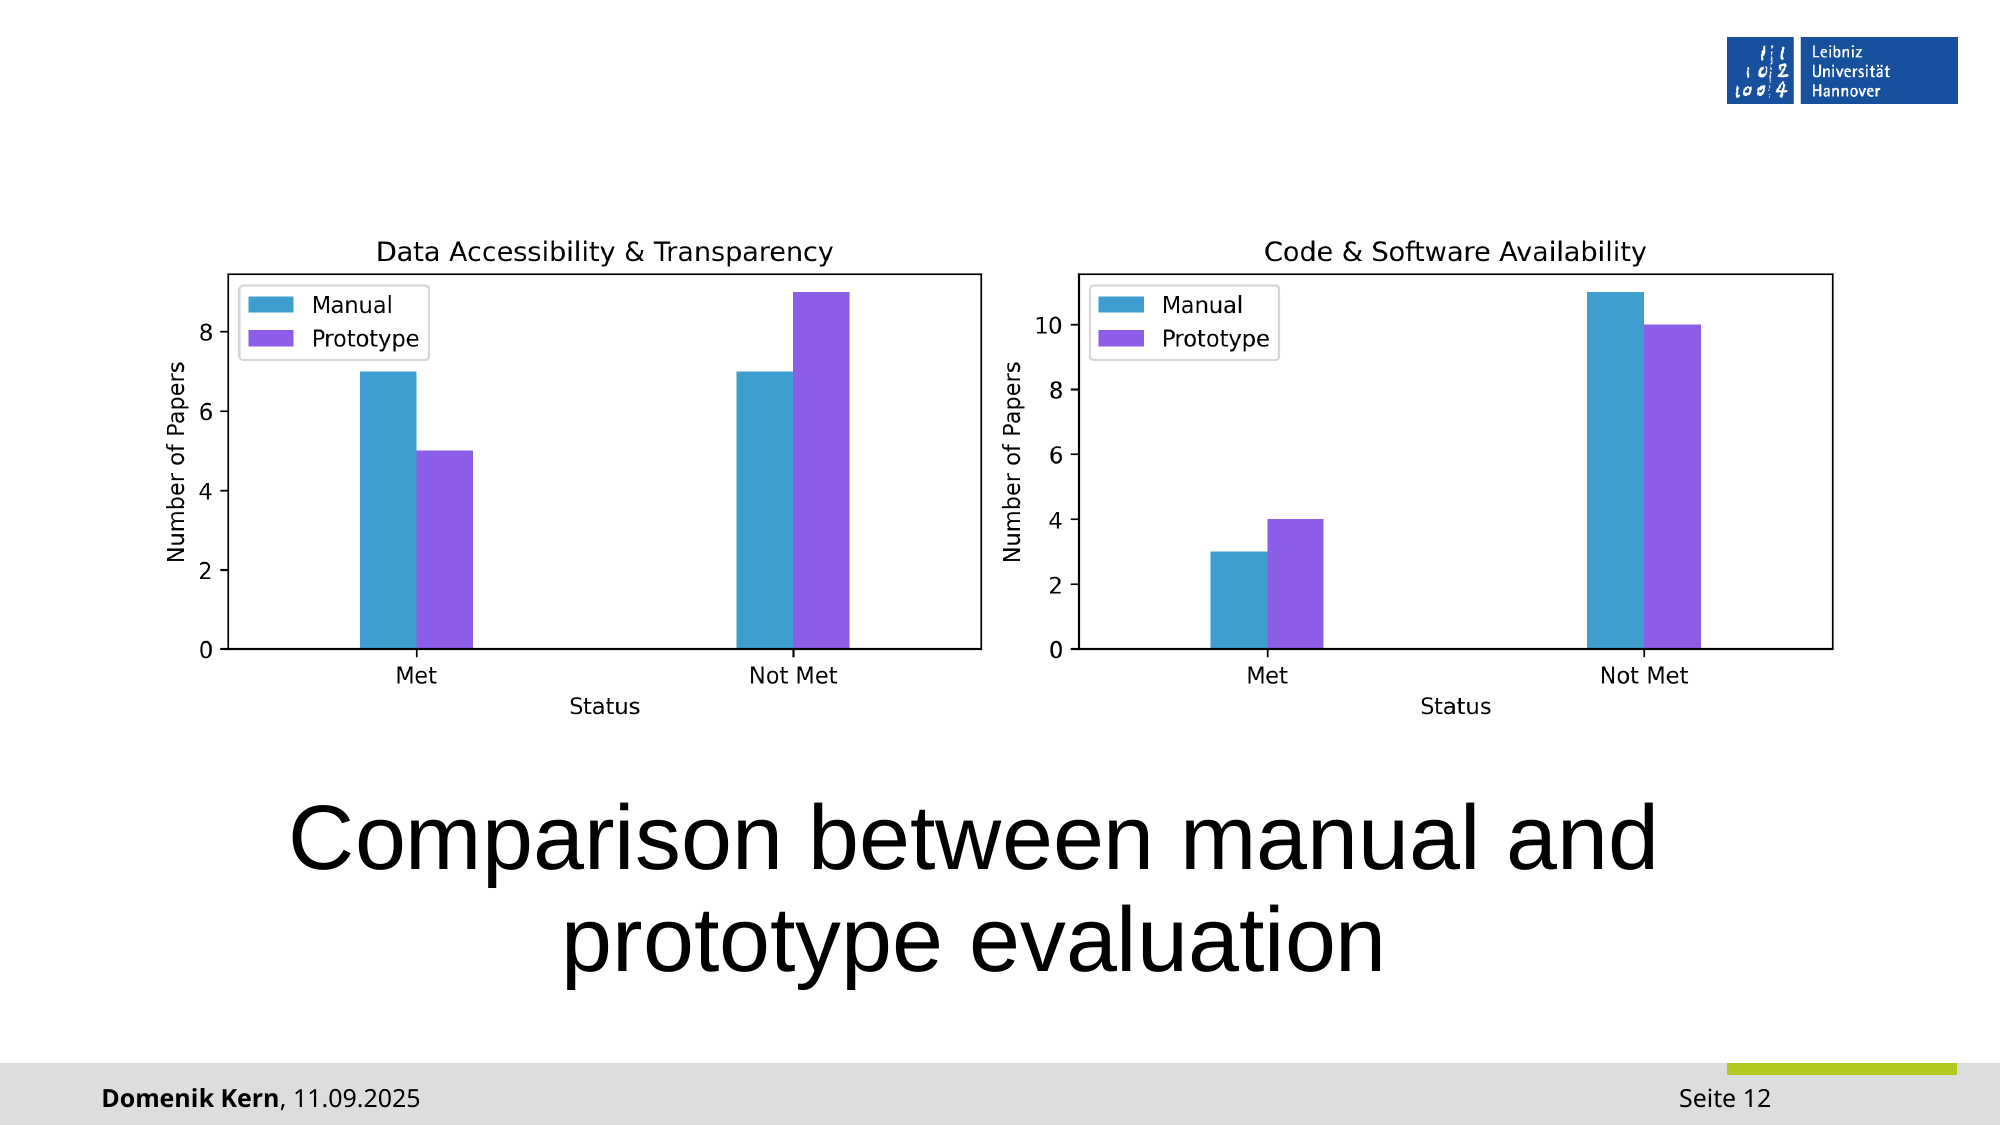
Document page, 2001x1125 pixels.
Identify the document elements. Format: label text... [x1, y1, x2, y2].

picture [1727, 37, 1958, 104]
picture [150, 224, 1848, 735]
title Comparison between manual and prototype evaluation [150, 735, 1801, 1043]
